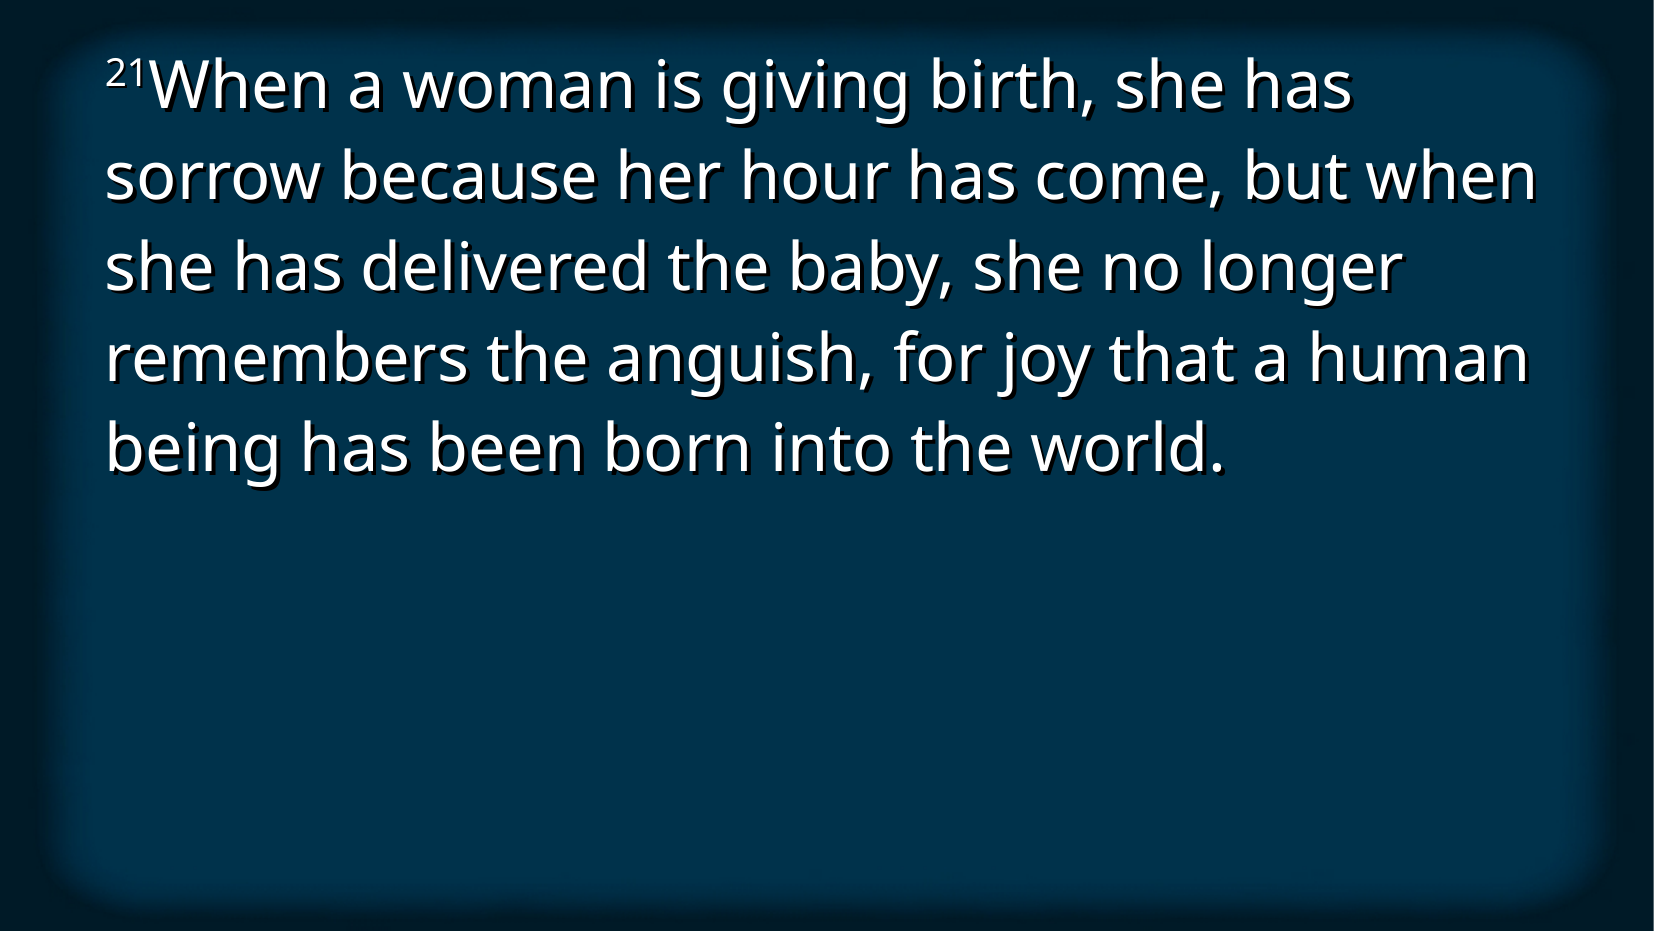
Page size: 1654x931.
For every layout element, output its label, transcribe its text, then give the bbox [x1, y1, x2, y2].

text_box 21When a woman is giving birth, she has sorrow because her hour has come, but when she has delivered the baby, she no longer remembers the anguish, for joy that a human being has been born into the world. [90, 30, 1576, 489]
picture [0, 0, 1654, 931]
